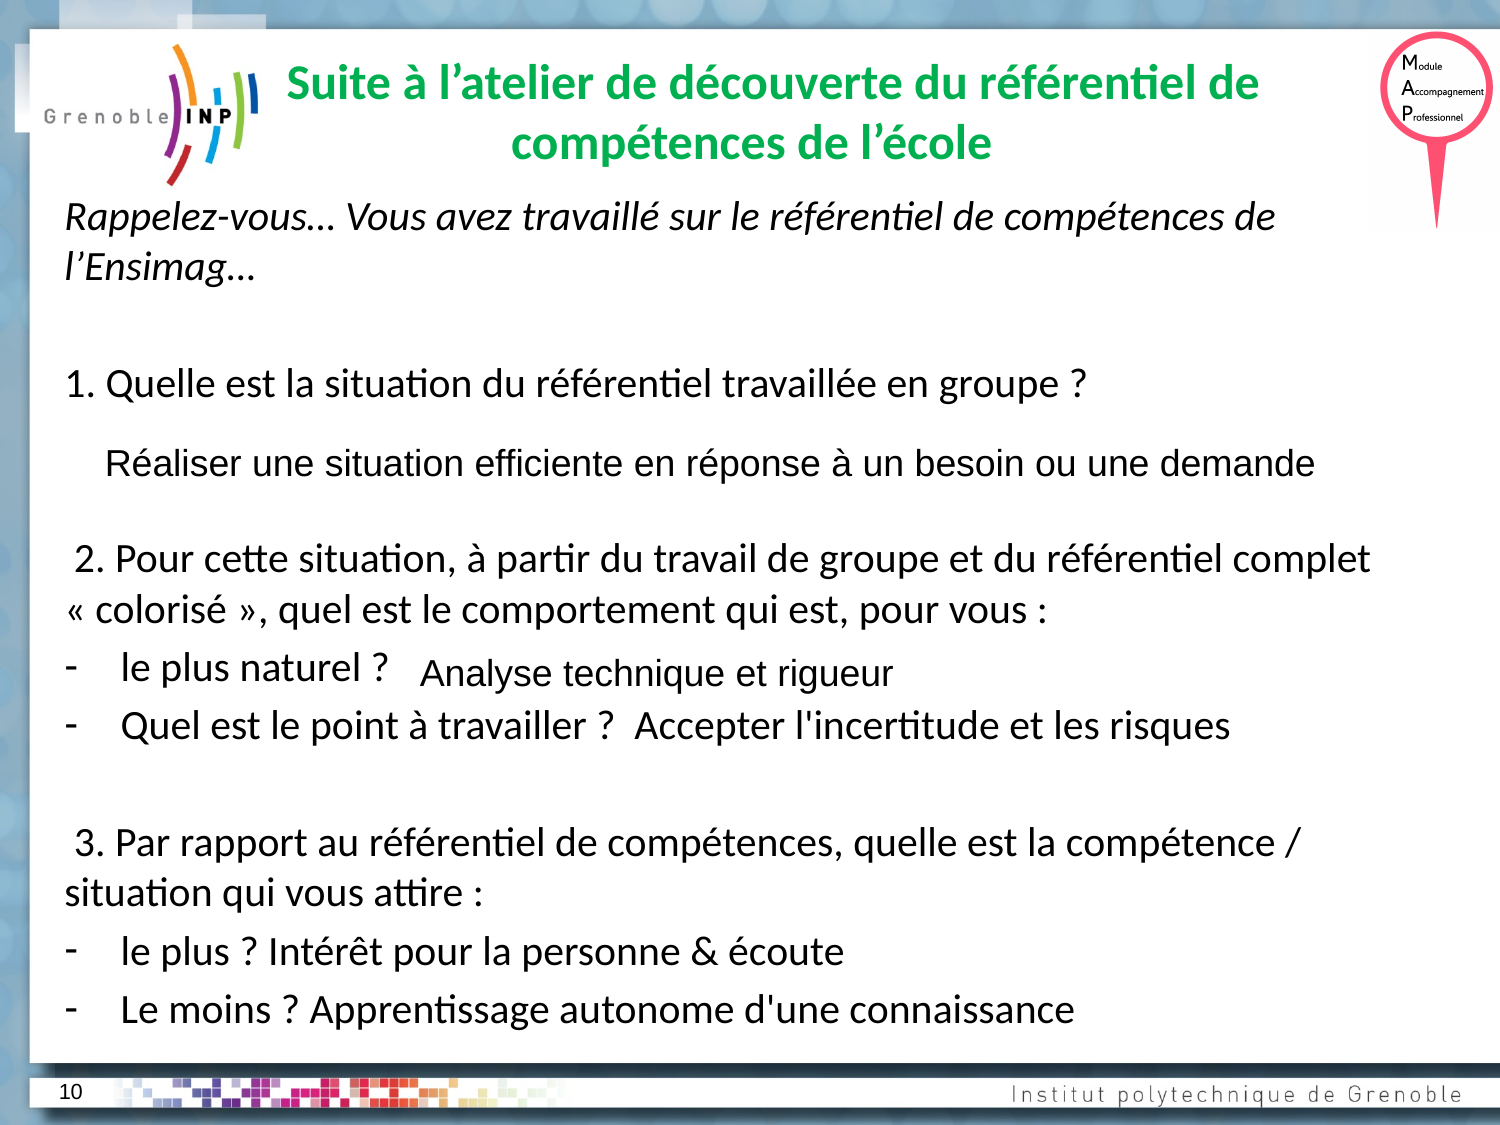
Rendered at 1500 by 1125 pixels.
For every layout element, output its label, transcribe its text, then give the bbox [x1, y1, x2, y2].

text_box Réaliser une situation efficiente en réponse à un besoin ou une demande [90, 435, 1331, 492]
text_box Rappelez-vous… Vous avez travaillé sur le référentiel de compétences de l’Ensimag… 1. Quelle est la situation du référentiel travaillée en groupe ? 2. Pour cette situation, à partir du travail de groupe et du référentiel complet « colorisé », quel est le comportement qui est, pour vous : le plus naturel ? Quel est le point à travailler ? Accepter l'incertitude et les risques 3. Par rapport au référentiel de compétences, quelle est la compétence / situation qui vous attire : le plus ? Intérêt pour la personne & écoute Le moins ? Apprentissage autonome d'une connaissance [49, 181, 1471, 1094]
text_box Suite à l’atelier de découverte du référentiel de compétences de l’école [135, 42, 1369, 178]
picture [0, 0, 1500, 1125]
text_box Analyse technique et rigueur [405, 645, 909, 702]
